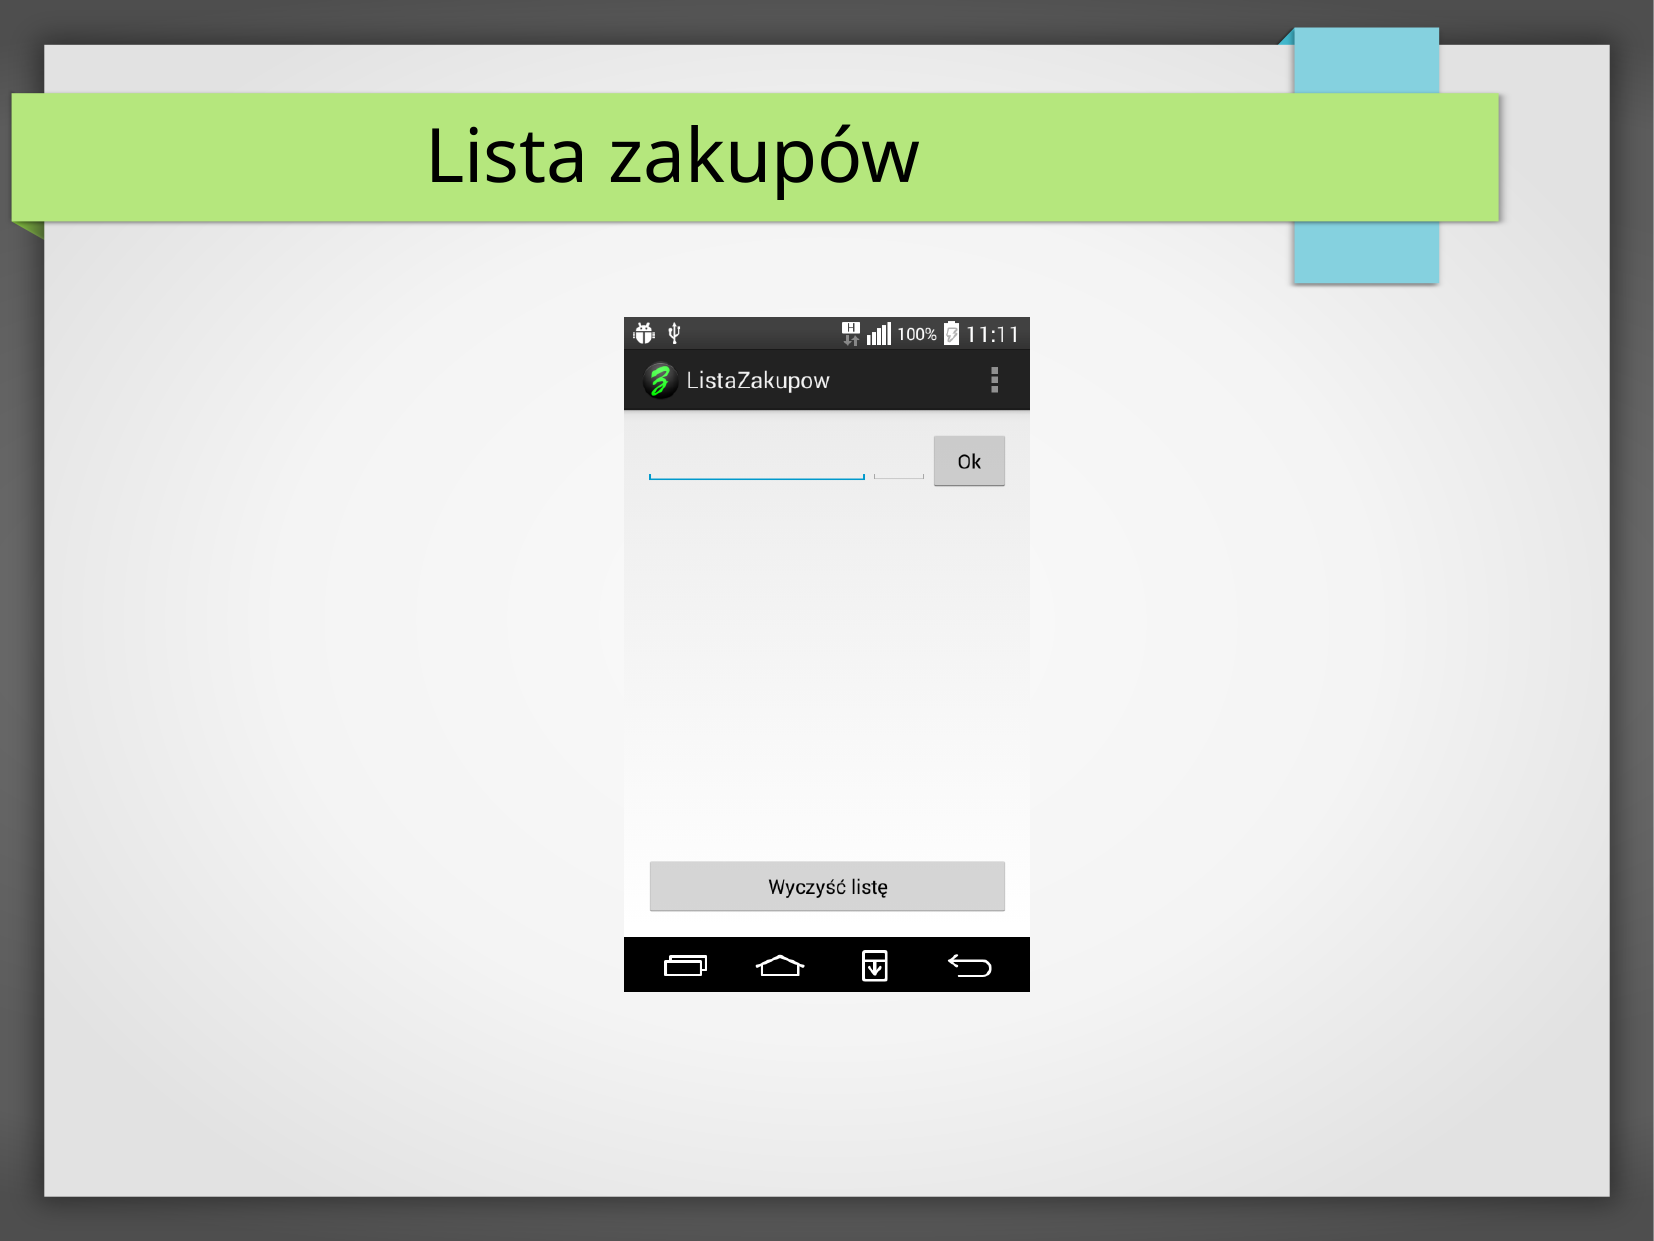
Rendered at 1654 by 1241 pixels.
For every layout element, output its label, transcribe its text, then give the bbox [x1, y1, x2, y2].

picture [0, 0, 1654, 1241]
title Lista zakupów [82, 94, 1264, 213]
